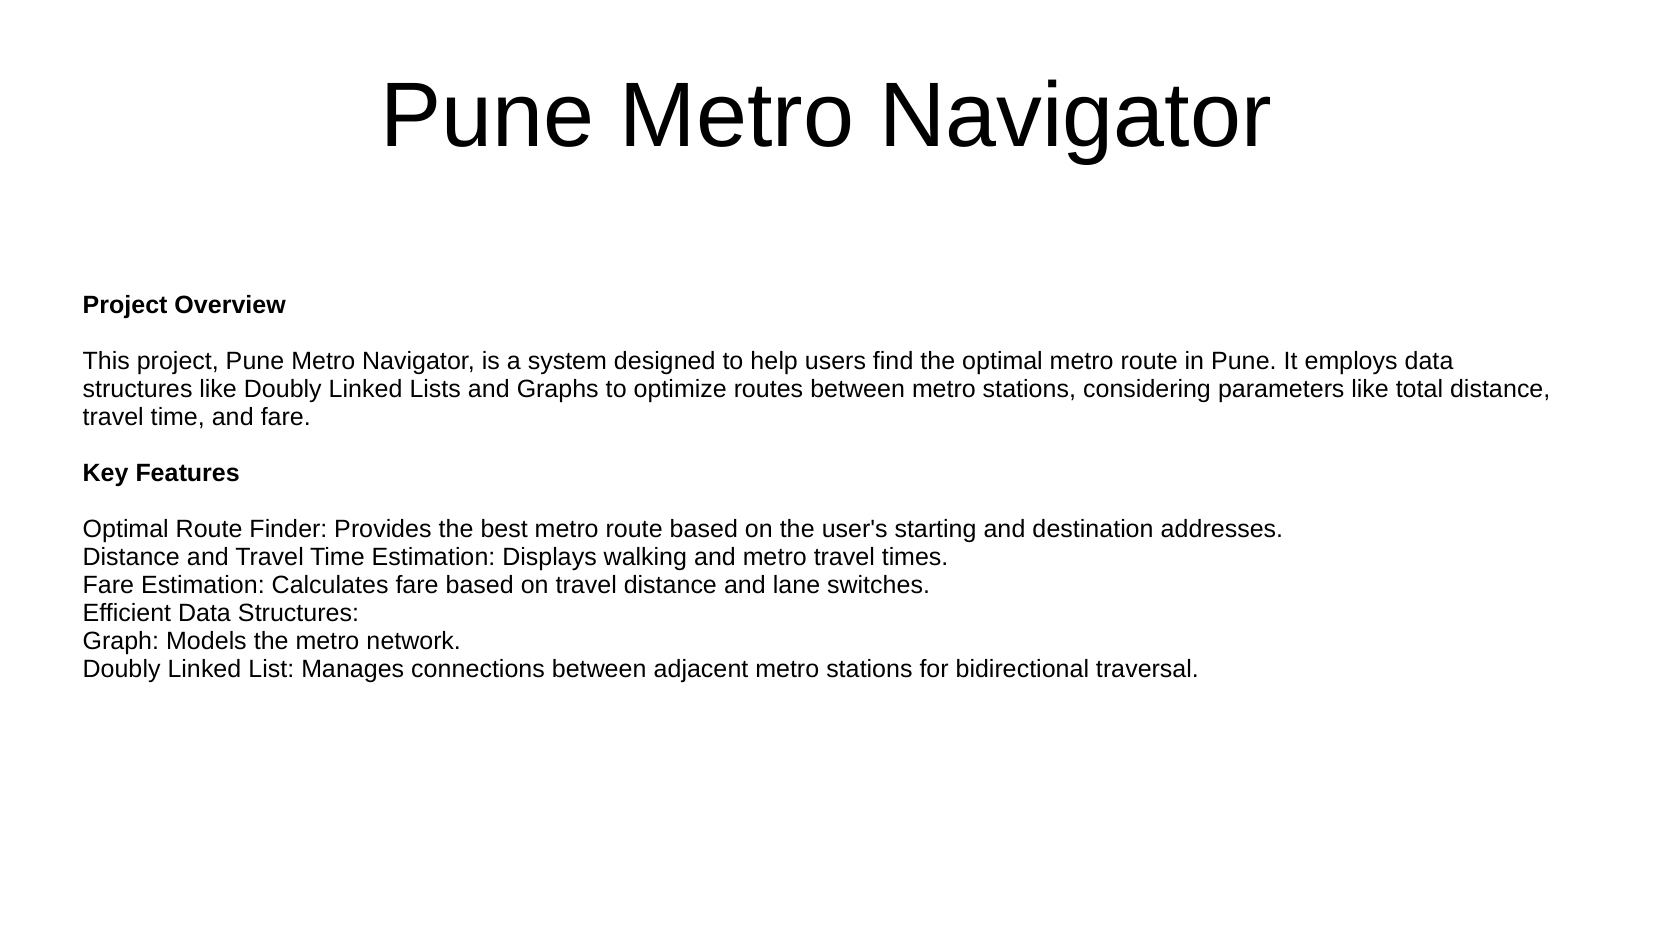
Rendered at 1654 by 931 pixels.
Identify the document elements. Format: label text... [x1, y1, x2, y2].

subtitle Project Overview This project, Pune Metro Navigator, is a system designed to help users find the optimal metro route in Pune. It employs data structures like Doubly Linked Lists and Graphs to optimize routes between metro stations, considering parameters like total distance, travel time, and fare. Key Features Optimal Route Finder: Provides the best metro route based on the user's starting and destination addresses. Distance and Travel Time Estimation: Displays walking and metro travel times. Fare Estimation: Calculates fare based on travel distance and lane switches. Efficient Data Structures: Graph: Models the metro network. Doubly Linked List: Manages connections between adjacent metro stations for bidirectional traversal. [82, 217, 1571, 757]
title Pune Metro Navigator [82, 37, 1571, 193]
